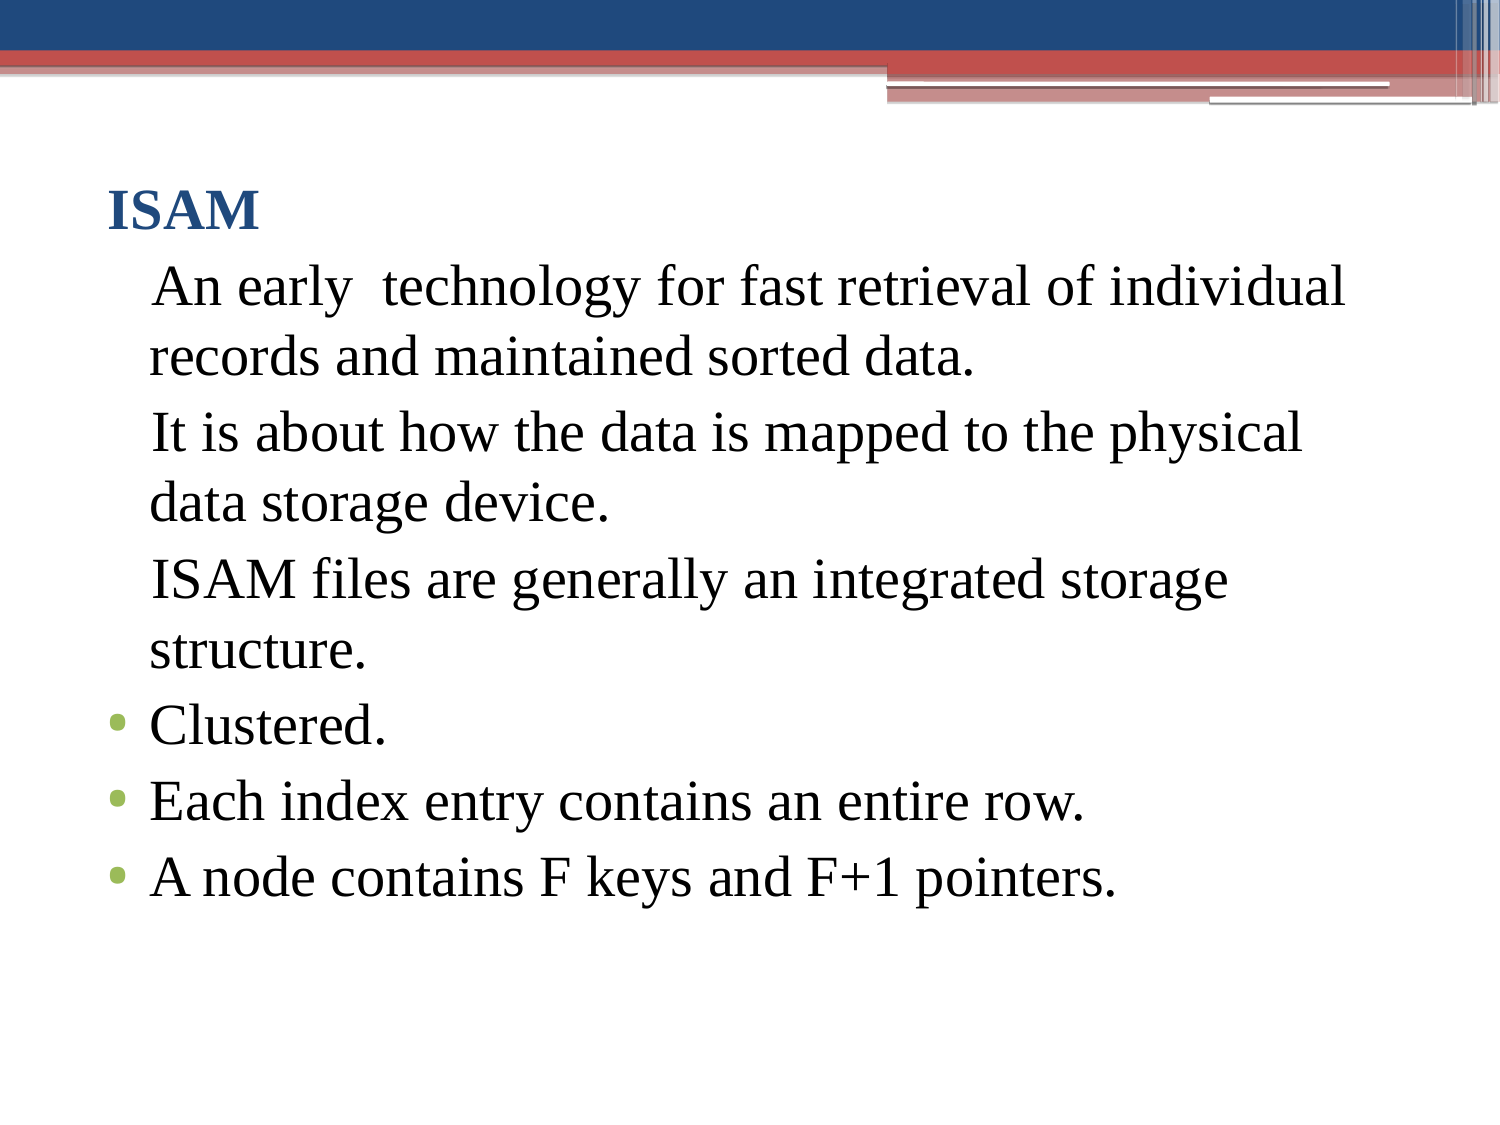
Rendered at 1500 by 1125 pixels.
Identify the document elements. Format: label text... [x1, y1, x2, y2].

list ISAM An early technology for fast retrieval of individual records and maintained sorted data. It is about how the data is mapped to the physical data storage device. ISAM files are generally an integrated storage structure. Clustered. Each index entry contains an entire row. A node contains F keys and F+1 pointers. [75, 87, 1425, 1054]
